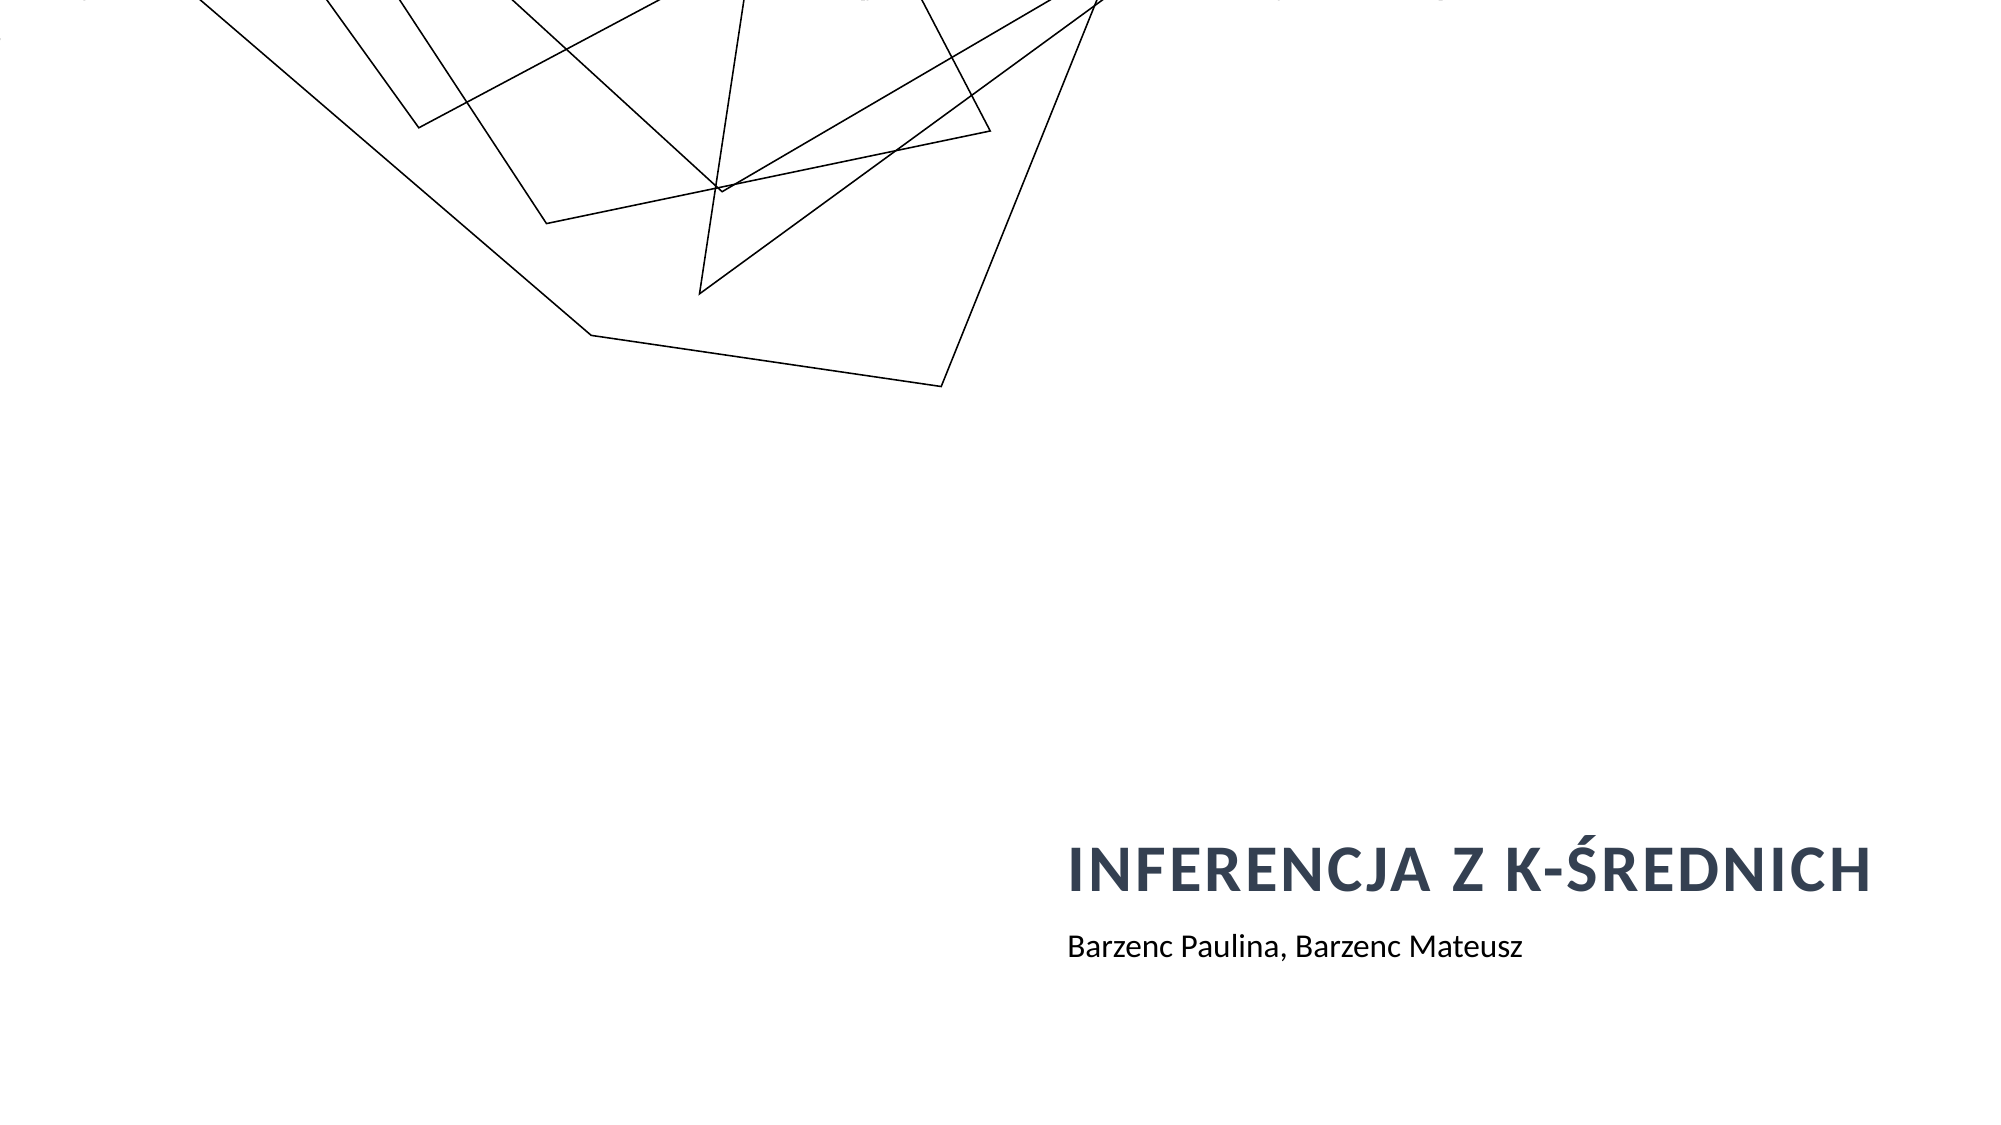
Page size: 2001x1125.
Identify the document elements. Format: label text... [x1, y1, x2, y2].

title INFERENCJA Z K-ŚREDNICH [1052, 727, 1911, 914]
subtitle Barzenc Paulina, Barzenc Mateusz [1052, 916, 1864, 982]
